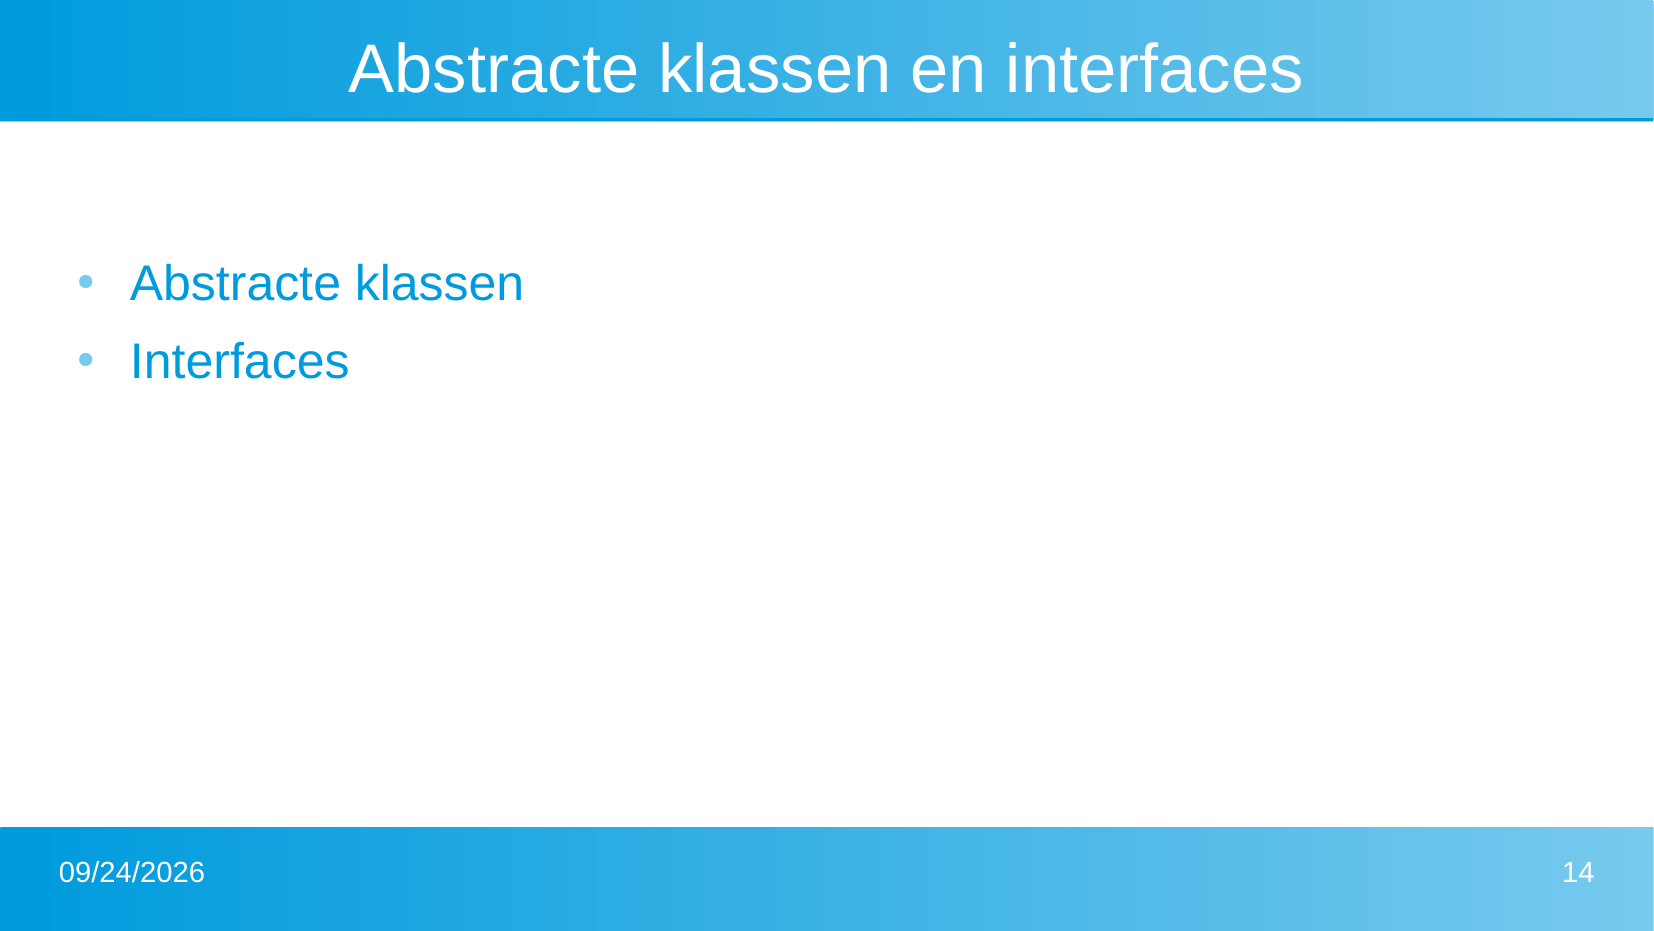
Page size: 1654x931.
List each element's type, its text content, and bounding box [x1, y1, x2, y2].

title Abstracte klassen en interfaces [59, 29, 1595, 108]
list Abstracte klassen Interfaces [59, 177, 1595, 768]
